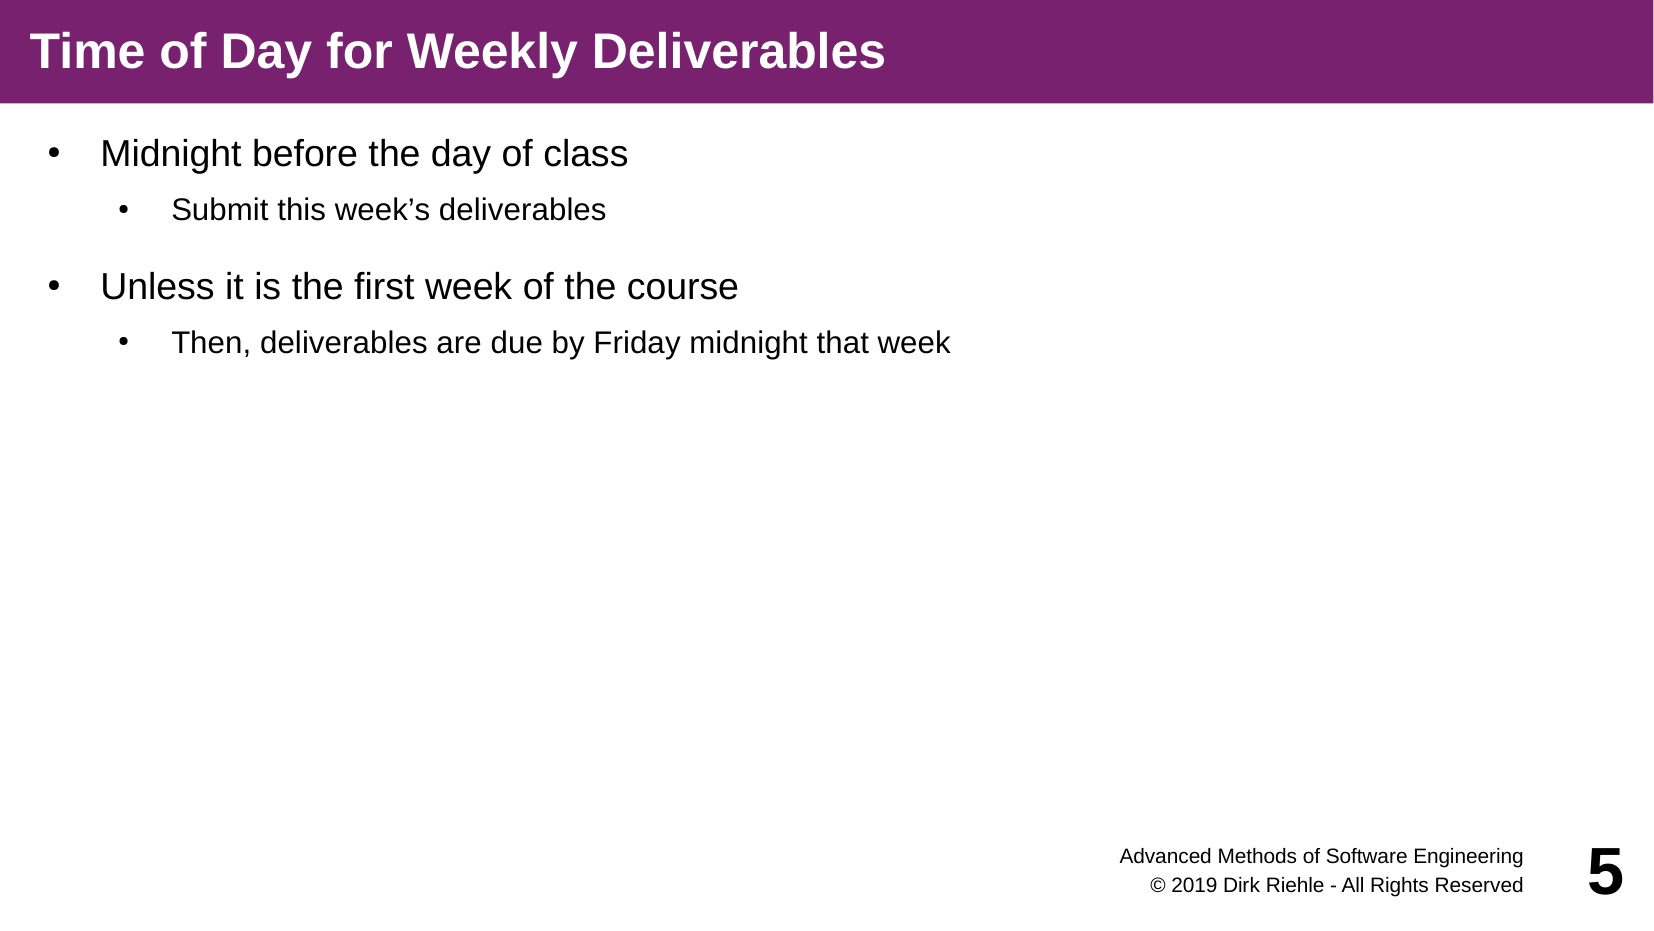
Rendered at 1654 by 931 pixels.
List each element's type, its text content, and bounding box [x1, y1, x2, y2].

list Midnight before the day of class Submit this week’s deliverables Unless it is the first week of the course Then, deliverables are due by Friday midnight that week [29, 132, 1625, 908]
title Time of Day for Weekly Deliverables [0, 0, 1654, 104]
